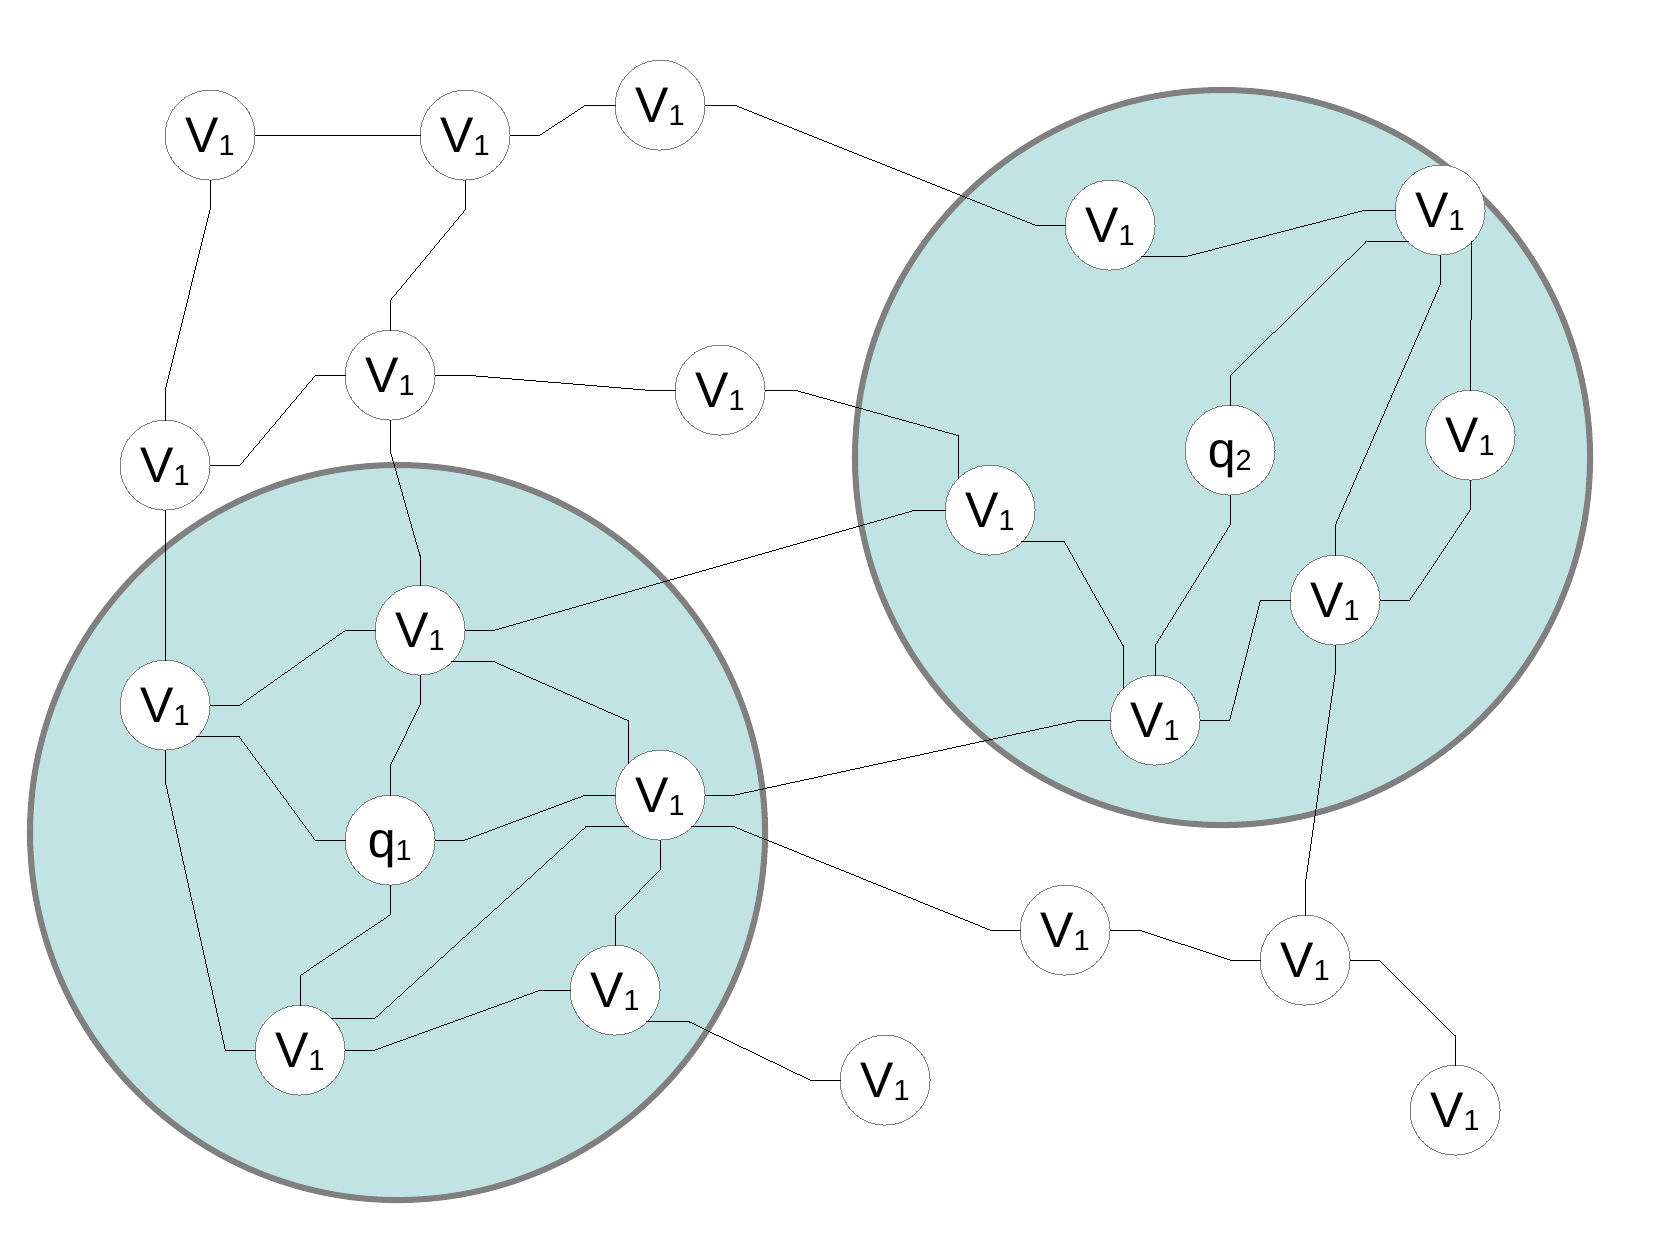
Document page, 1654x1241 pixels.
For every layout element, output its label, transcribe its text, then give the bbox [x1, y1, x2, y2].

text_box q2 [1185, 405, 1276, 496]
text_box V1 [1395, 165, 1486, 256]
text_box V1 [345, 330, 436, 421]
text_box V1 [1020, 885, 1111, 976]
text_box V1 [1425, 390, 1516, 481]
text_box V1 [1065, 180, 1156, 271]
text_box V1 [1110, 675, 1201, 766]
text_box V1 [570, 945, 661, 1036]
text_box V1 [420, 90, 511, 181]
text_box V1 [375, 585, 466, 676]
text_box V1 [615, 750, 706, 841]
text_box V1 [1290, 555, 1381, 646]
text_box q1 [345, 795, 436, 886]
text_box V1 [1410, 1065, 1501, 1156]
text_box V1 [675, 345, 766, 436]
text_box V1 [945, 465, 1036, 556]
text_box V1 [255, 1005, 346, 1096]
text_box V1 [1260, 915, 1351, 1006]
text_box [30, 465, 766, 1201]
text_box V1 [120, 660, 211, 751]
text_box V1 [840, 1035, 931, 1126]
text_box V1 [120, 420, 211, 511]
text_box V1 [615, 60, 706, 151]
text_box [855, 90, 1591, 826]
text_box V1 [165, 90, 256, 181]
